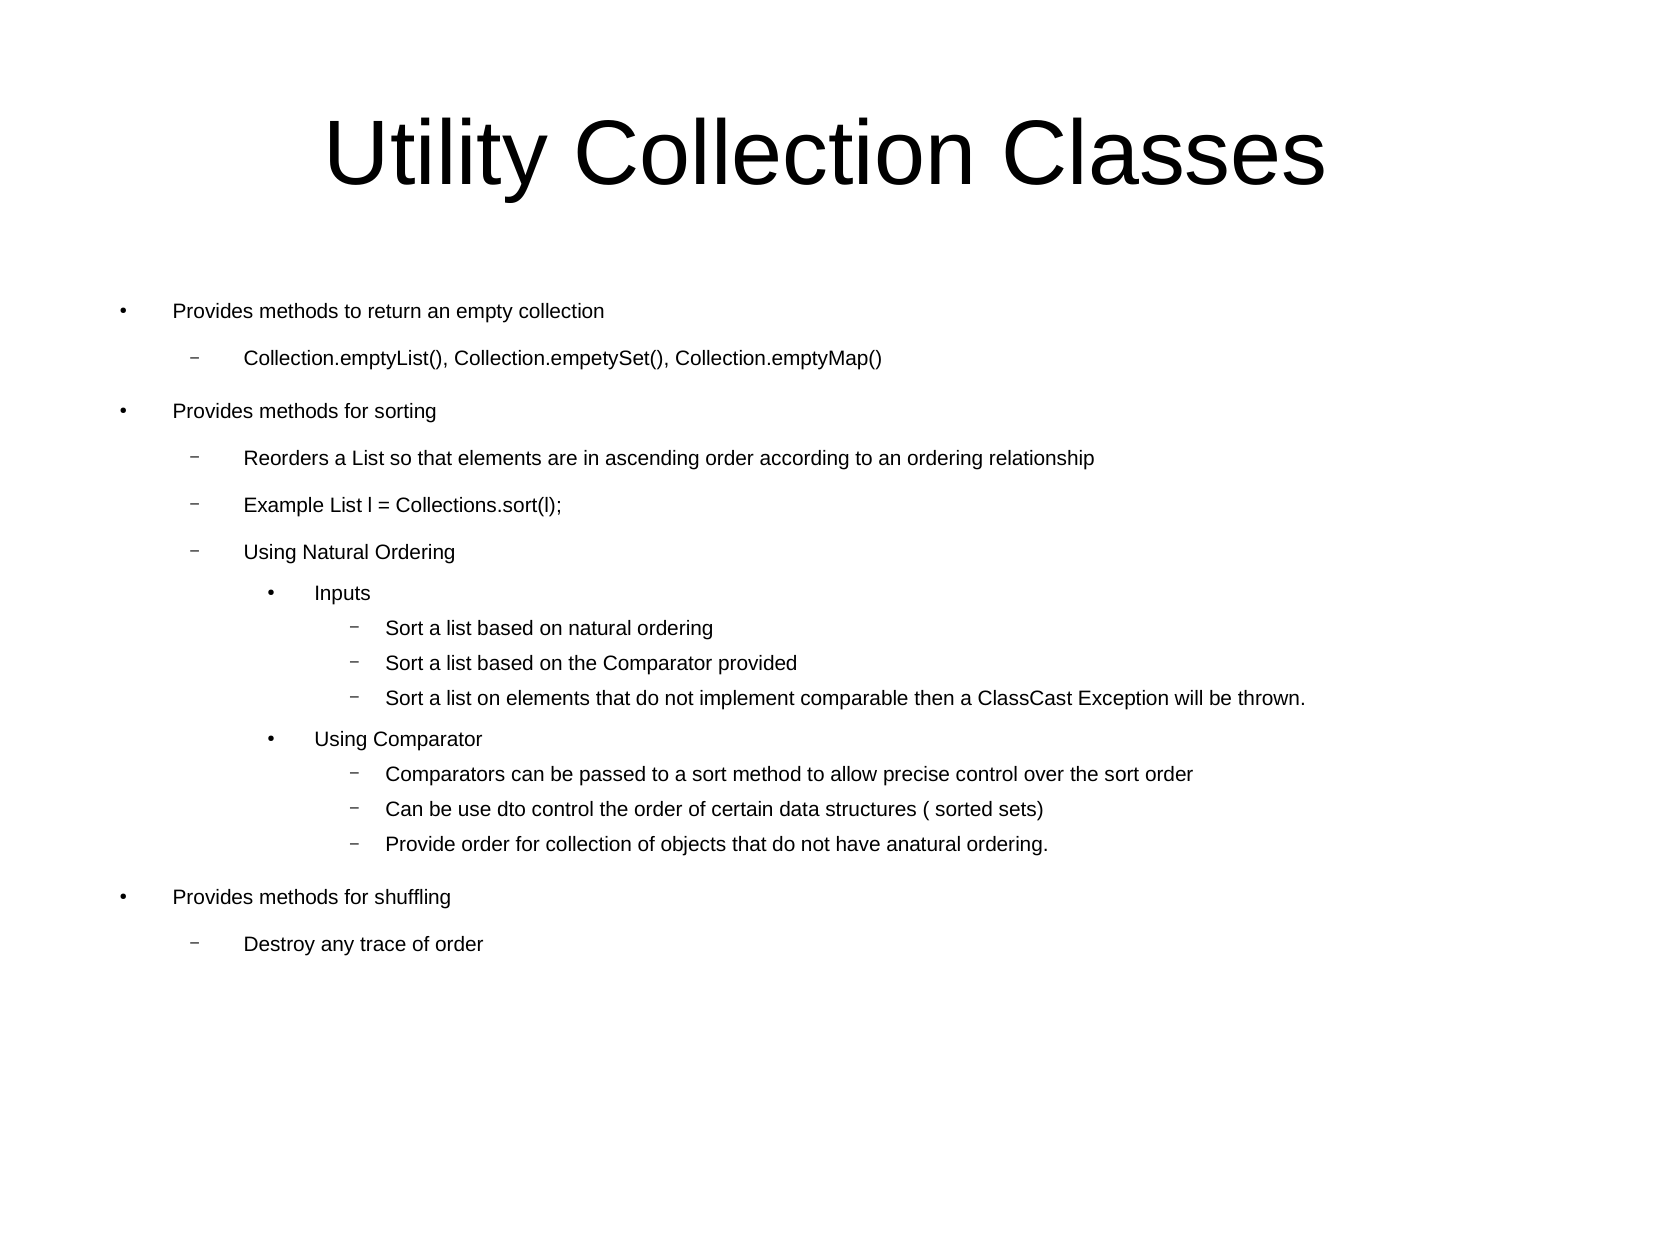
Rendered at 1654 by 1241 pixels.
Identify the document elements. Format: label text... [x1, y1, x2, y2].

list Provides methods to return an empty collection Collection.emptyList(), Collection.empetySet(), Collection.emptyMap() Provides methods for sorting Reorders a List so that elements are in ascending order according to an ordering relationship Example List l = Collections.sort(l); Using Natural Ordering Inputs Sort a list based on natural ordering Sort a list based on the Comparator provided Sort a list on elements that do not implement comparable then a ClassCast Exception will be thrown. Using Comparator Comparators can be passed to a sort method to allow precise control over the sort order Can be use dto control the order of certain data structures ( sorted sets) Provide order for collection of objects that do not have anatural ordering. Provides methods for shuffling Destroy any trace of order [101, 300, 1591, 1119]
title Utility Collection Classes [82, 49, 1571, 257]
